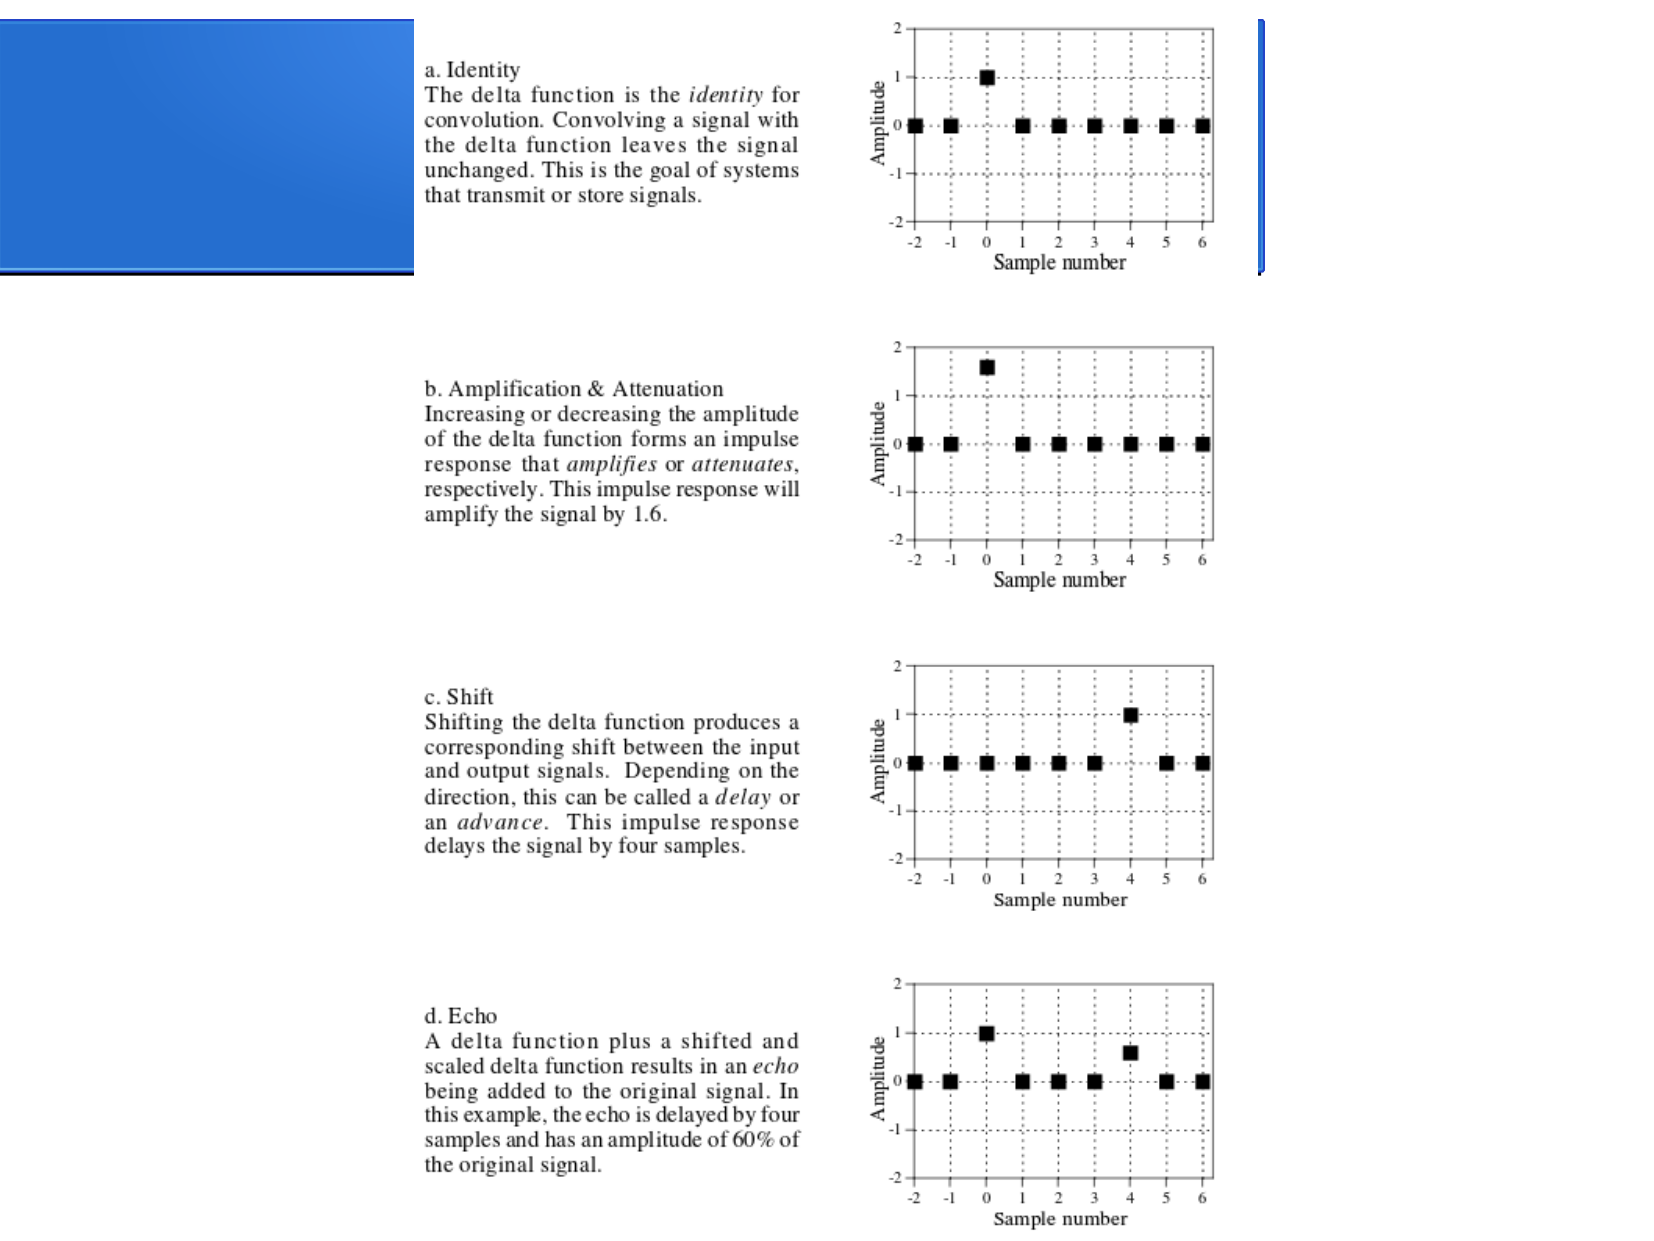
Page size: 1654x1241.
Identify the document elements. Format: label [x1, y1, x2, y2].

picture [414, 7, 1258, 1241]
